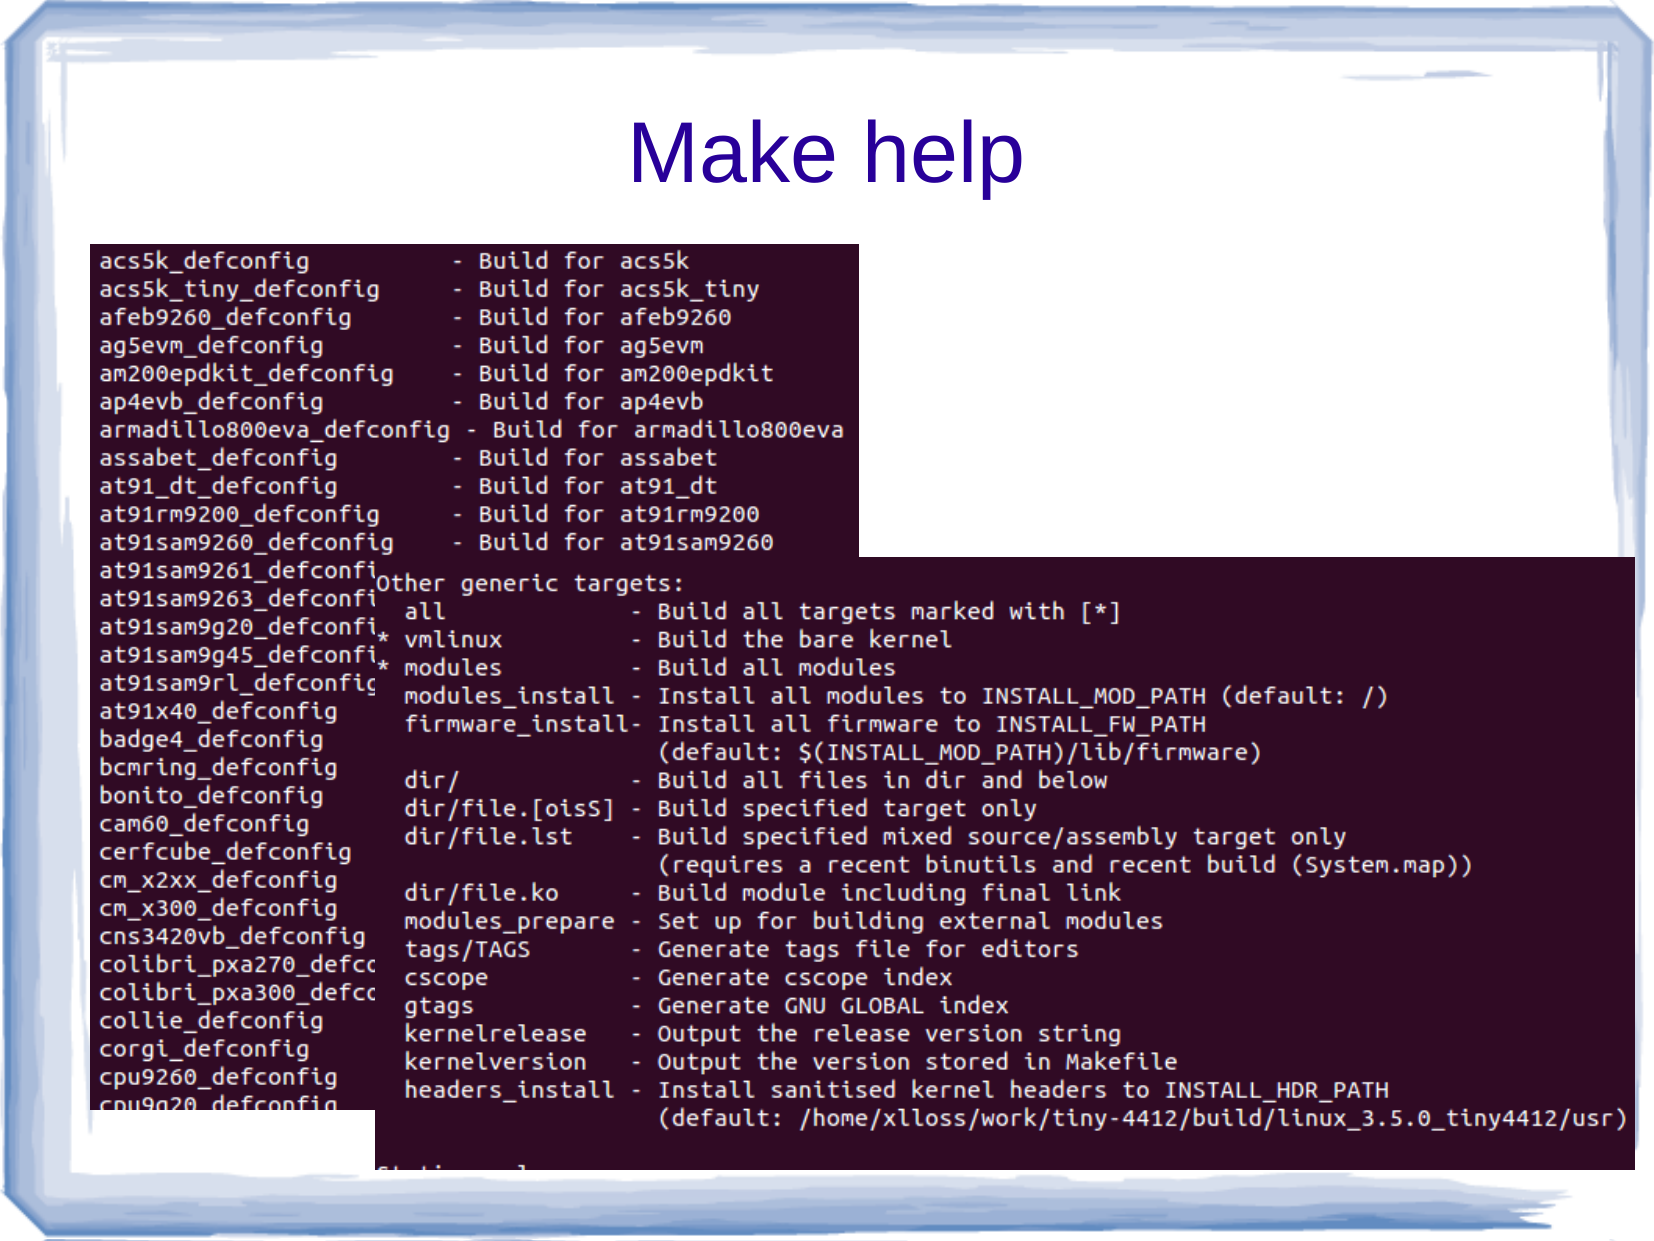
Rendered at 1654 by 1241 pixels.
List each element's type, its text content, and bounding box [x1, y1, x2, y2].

title Make help [82, 49, 1571, 257]
picture [0, 0, 1654, 1241]
